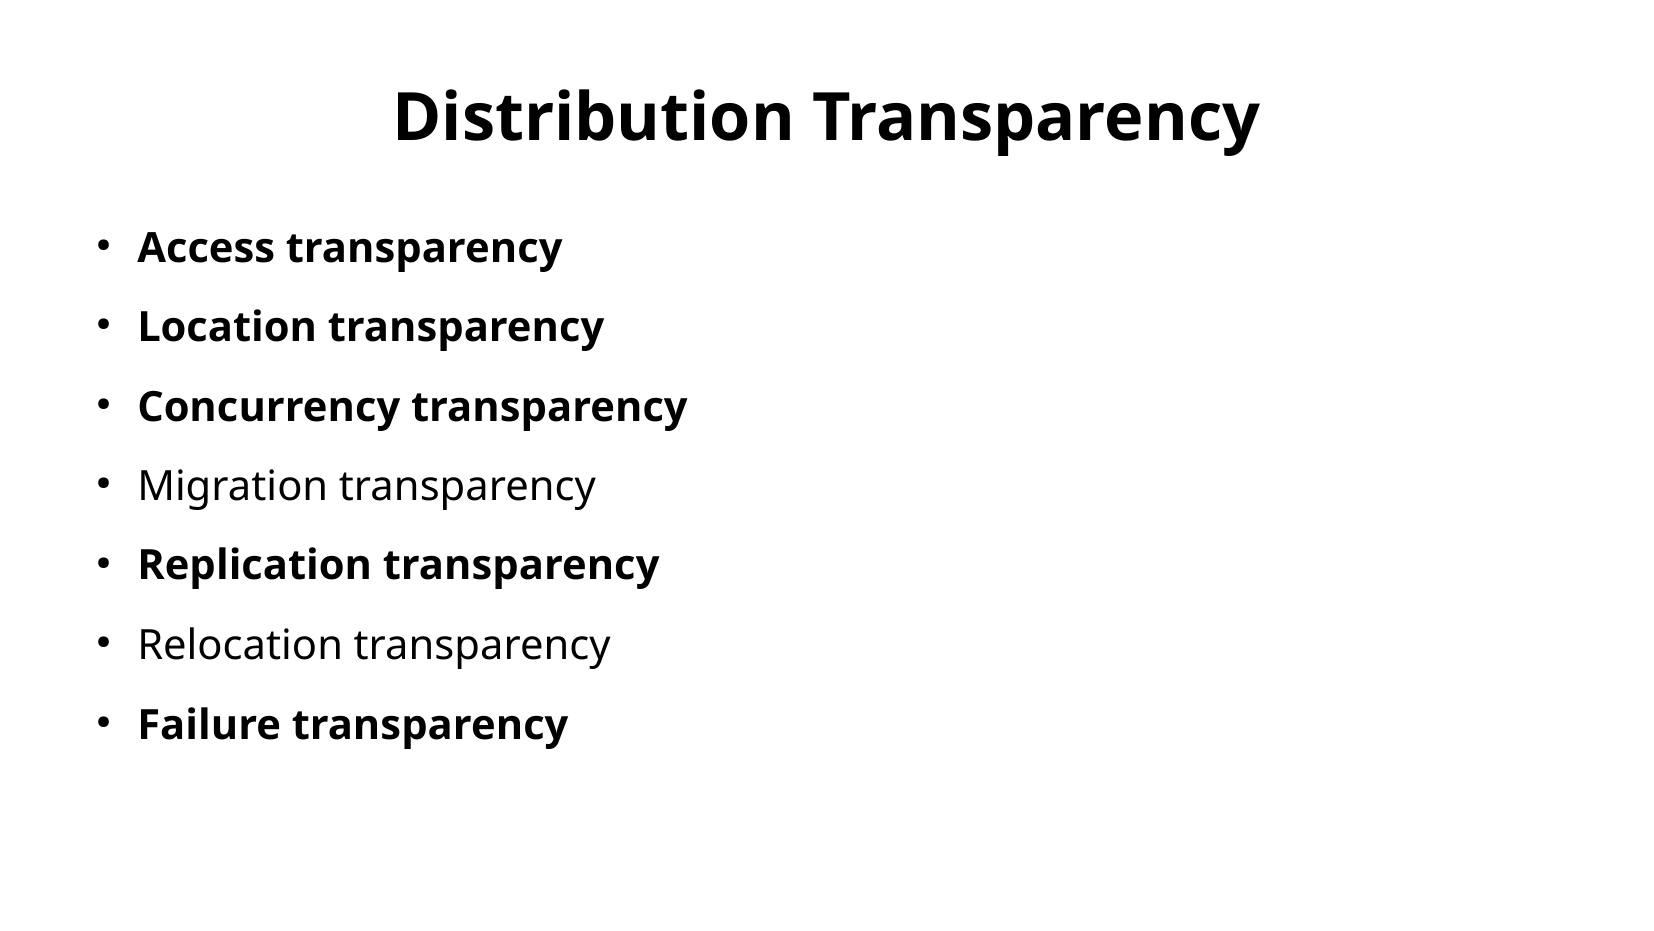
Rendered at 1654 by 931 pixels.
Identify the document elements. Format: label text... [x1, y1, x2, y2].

list Access transparency Location transparency Concurrency transparency Migration transparency Replication transparency Relocation transparency Failure transparency [82, 217, 1571, 757]
title Distribution Transparency [82, 36, 1571, 193]
